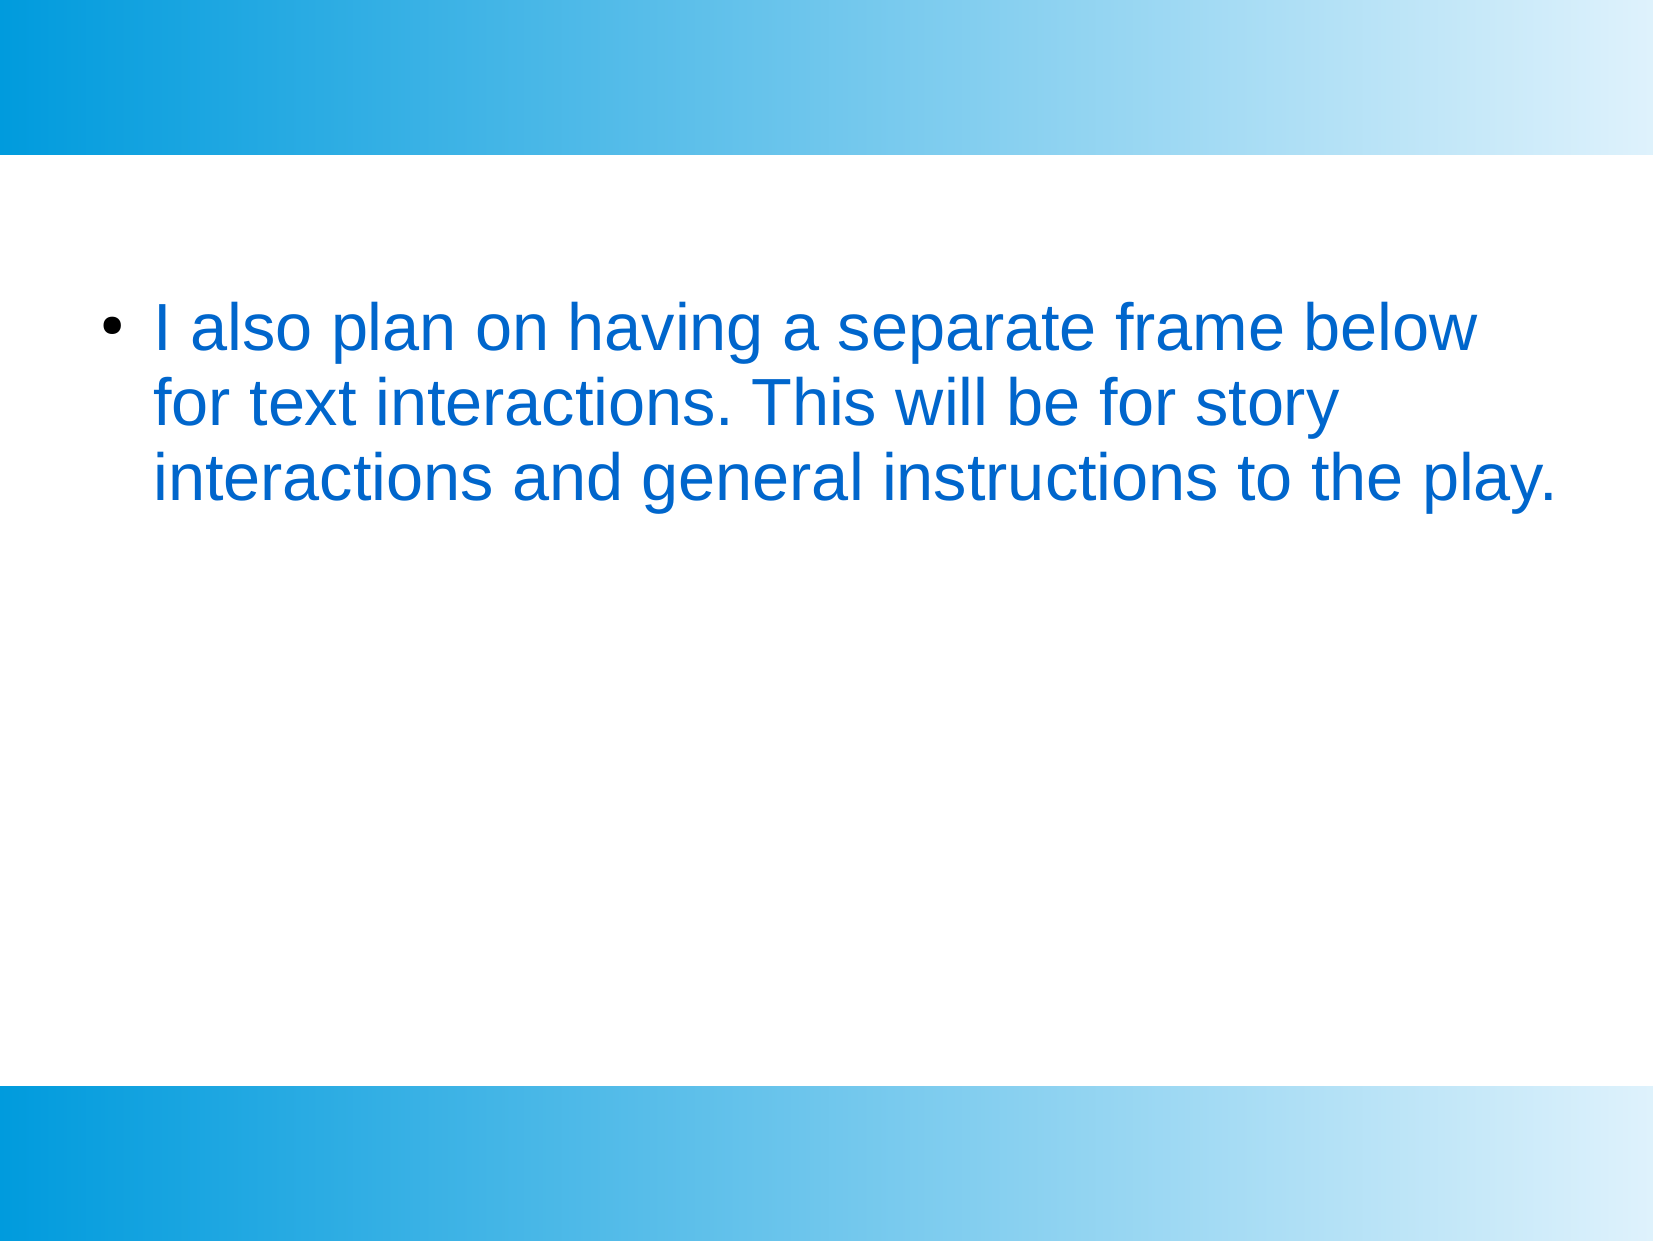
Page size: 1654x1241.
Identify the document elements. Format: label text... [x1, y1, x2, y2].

list I also plan on having a separate frame below for text interactions. This will be for story interactions and general instructions to the play. [82, 290, 1571, 1010]
